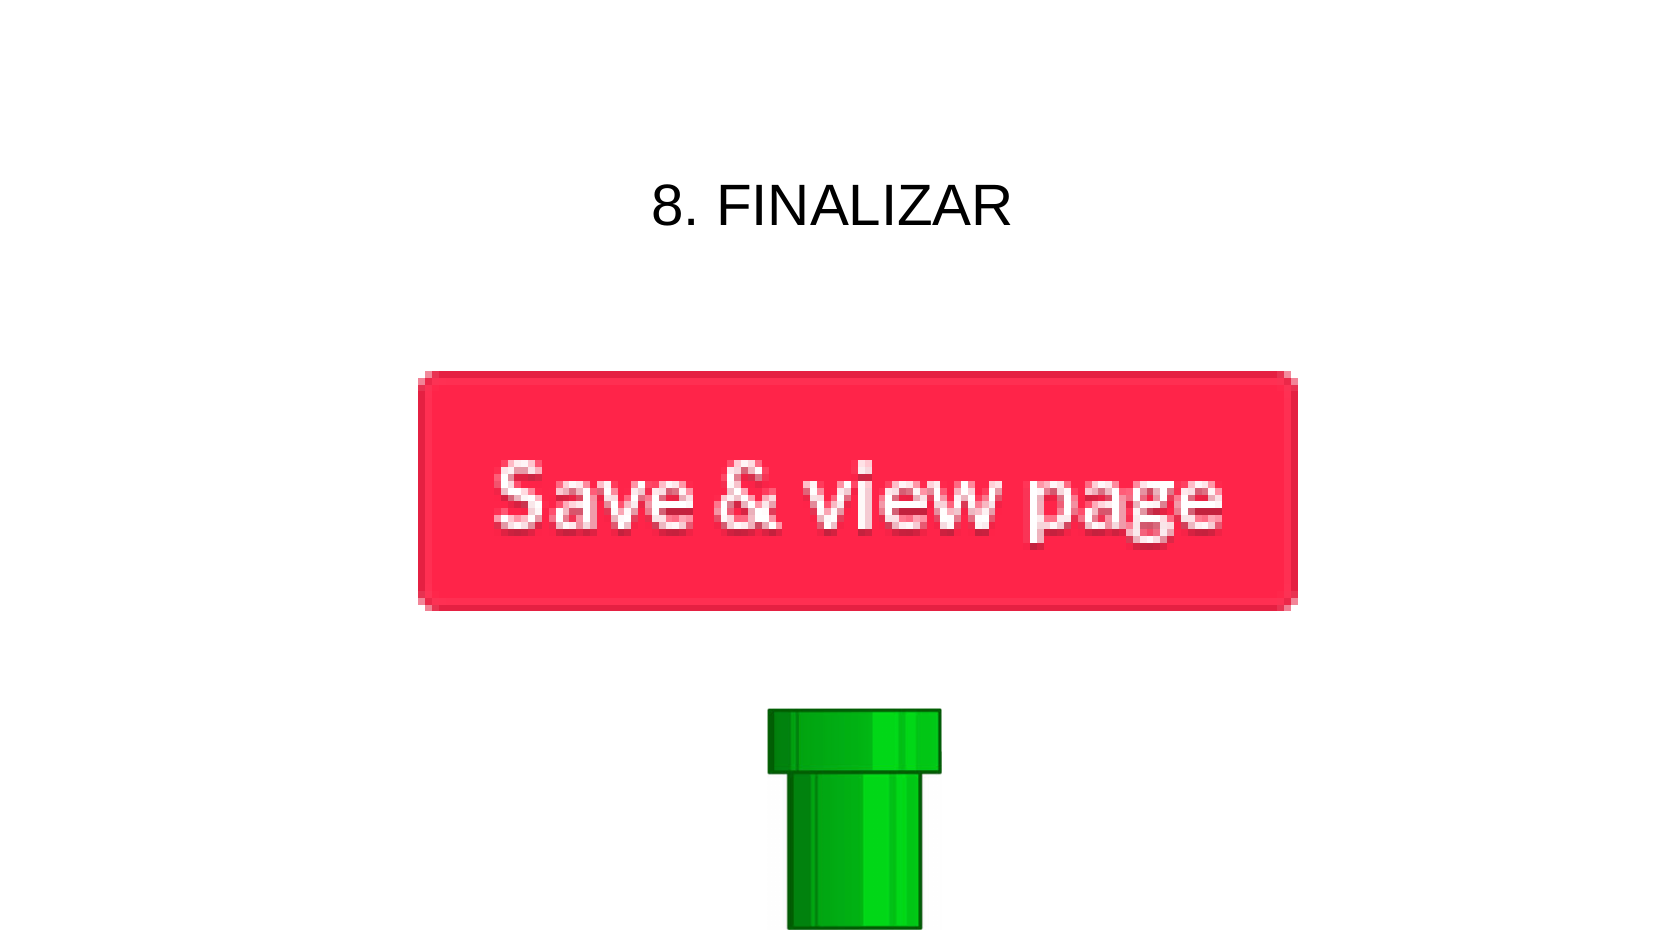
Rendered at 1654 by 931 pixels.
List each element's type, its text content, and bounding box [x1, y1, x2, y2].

picture [405, 330, 1312, 660]
picture [767, 708, 942, 930]
text_box 8. FINALIZAR [484, 165, 1182, 330]
